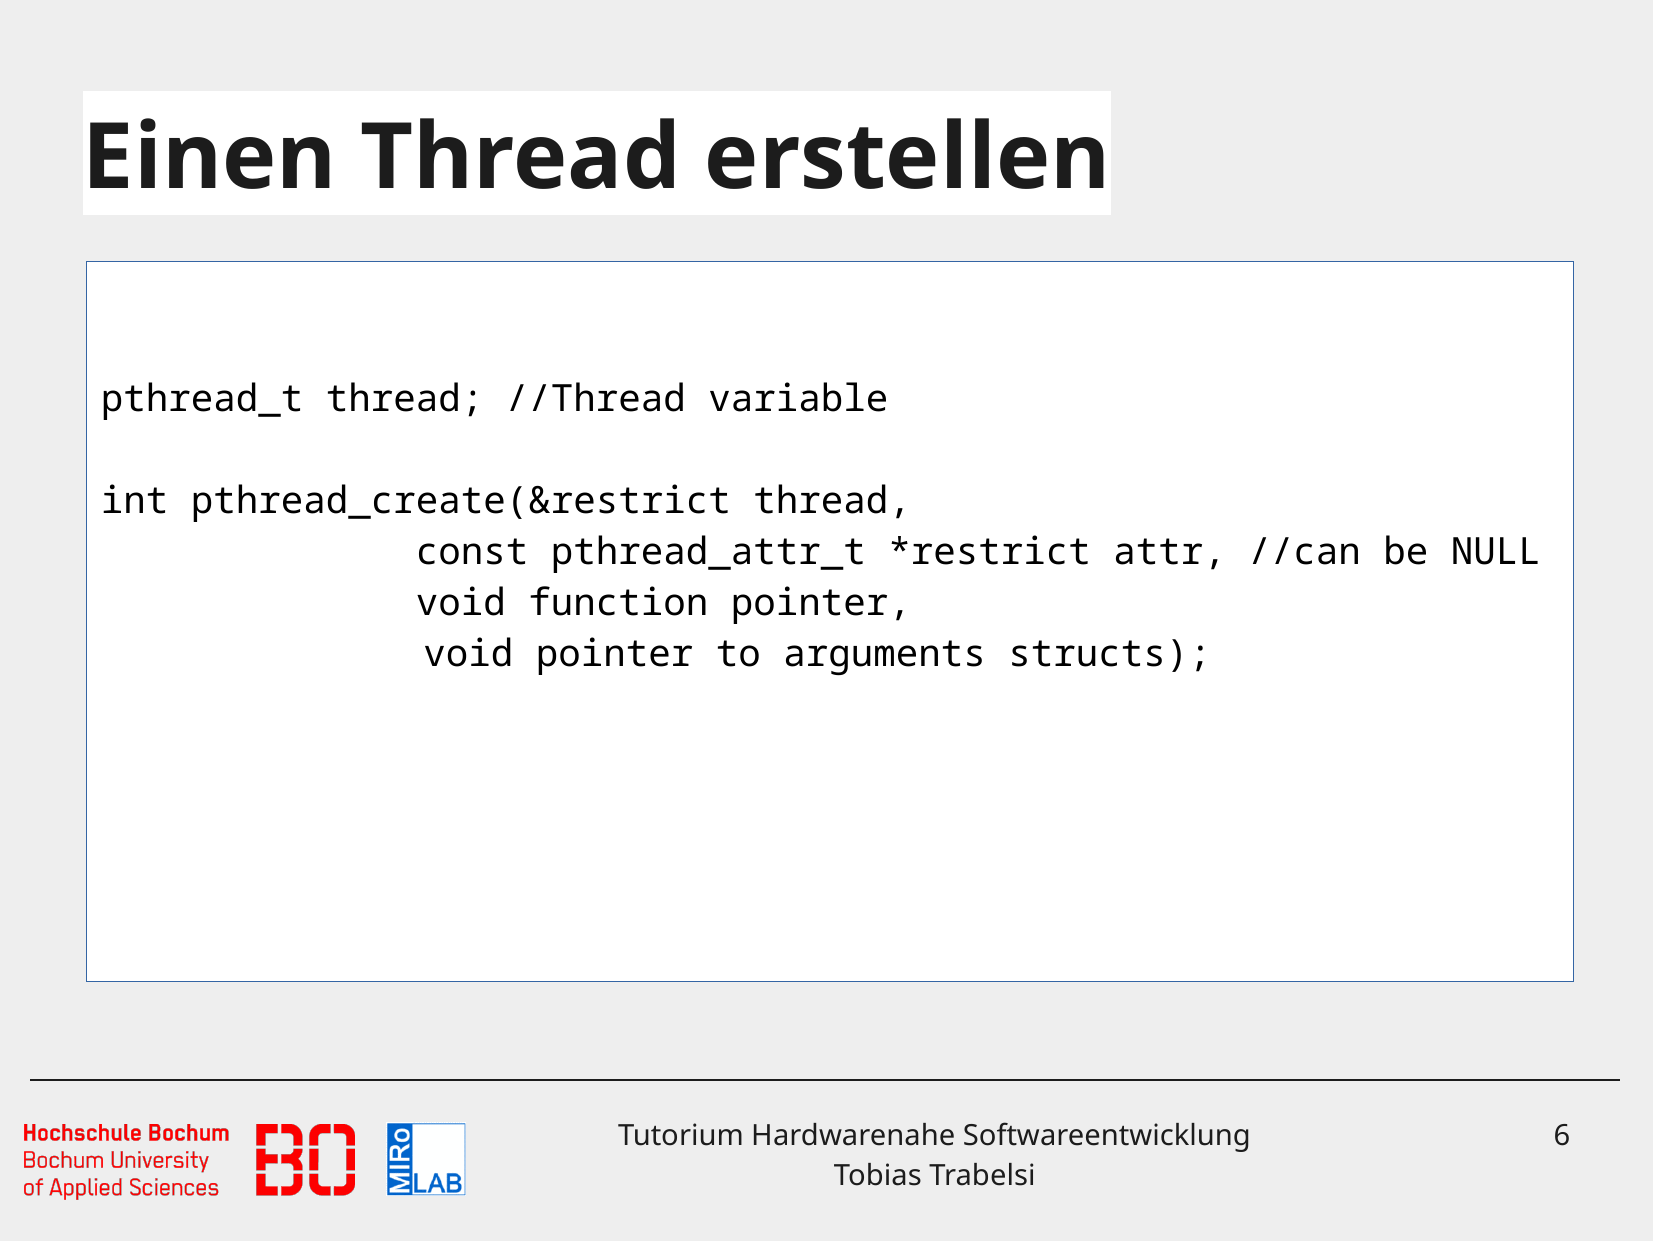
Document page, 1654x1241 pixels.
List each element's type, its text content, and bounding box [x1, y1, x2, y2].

text_box pthread_t thread; //Thread variable int pthread_create(&restrict thread, const pthread_attr_t *restrict attr, //can be NULL void function pointer, void pointer to arguments structs); [86, 261, 1574, 982]
picture [386, 1122, 466, 1196]
picture [24, 1124, 355, 1200]
title Einen Thread erstellen [82, 49, 1561, 257]
